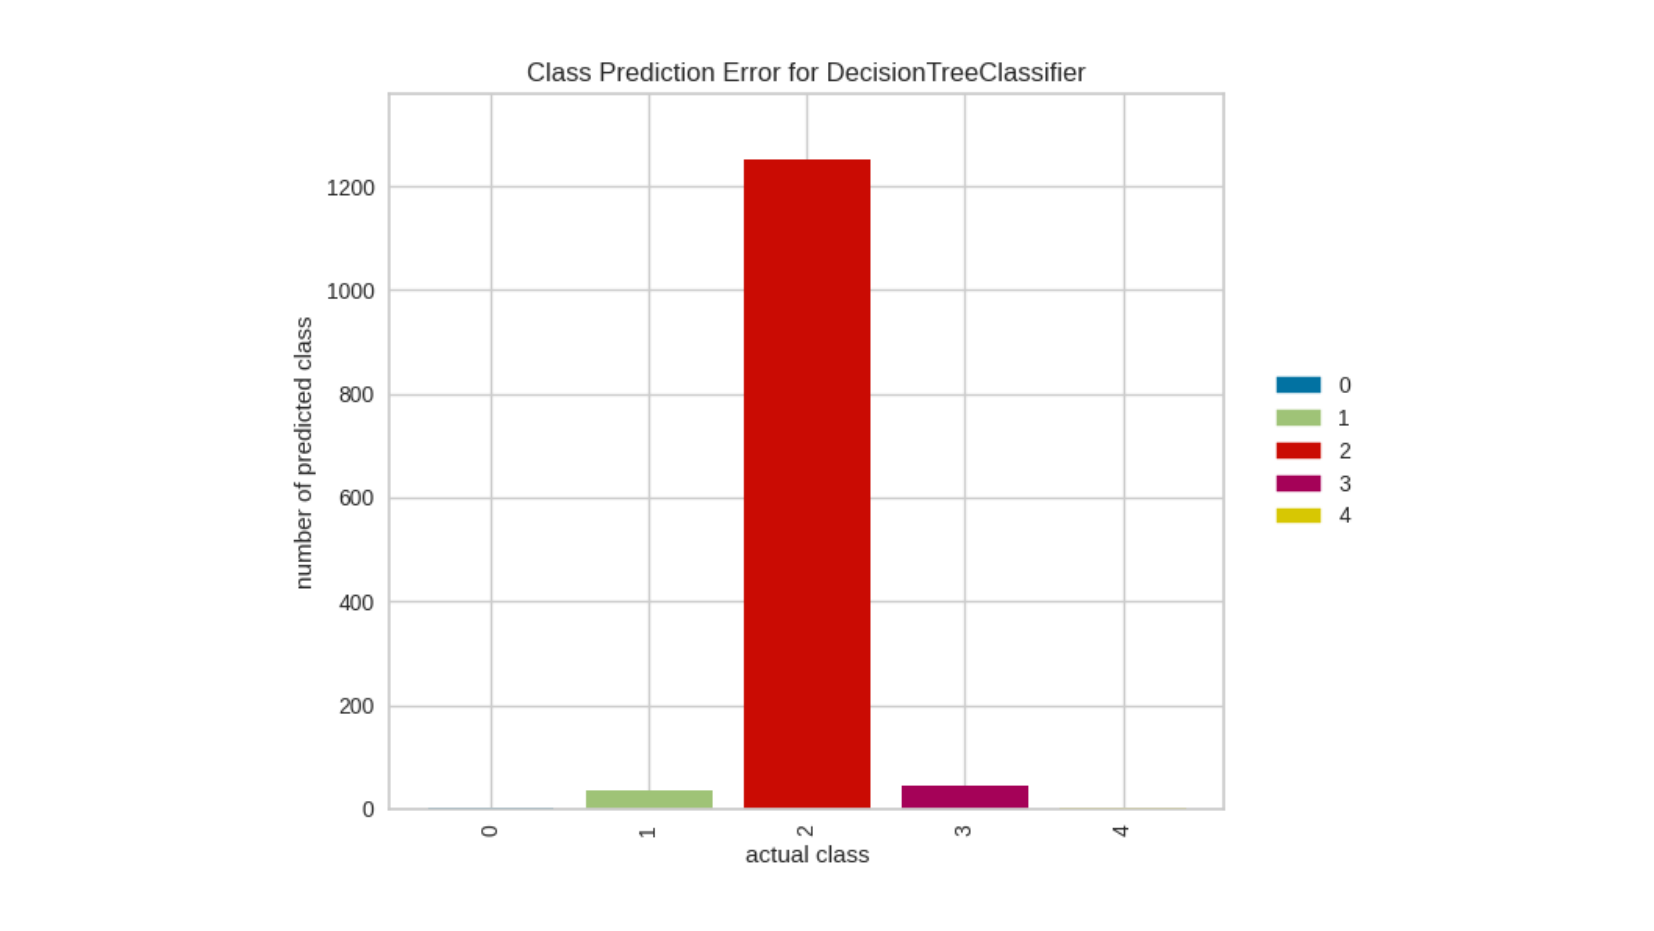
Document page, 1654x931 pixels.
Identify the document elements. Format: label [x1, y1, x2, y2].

picture [280, 47, 1374, 883]
